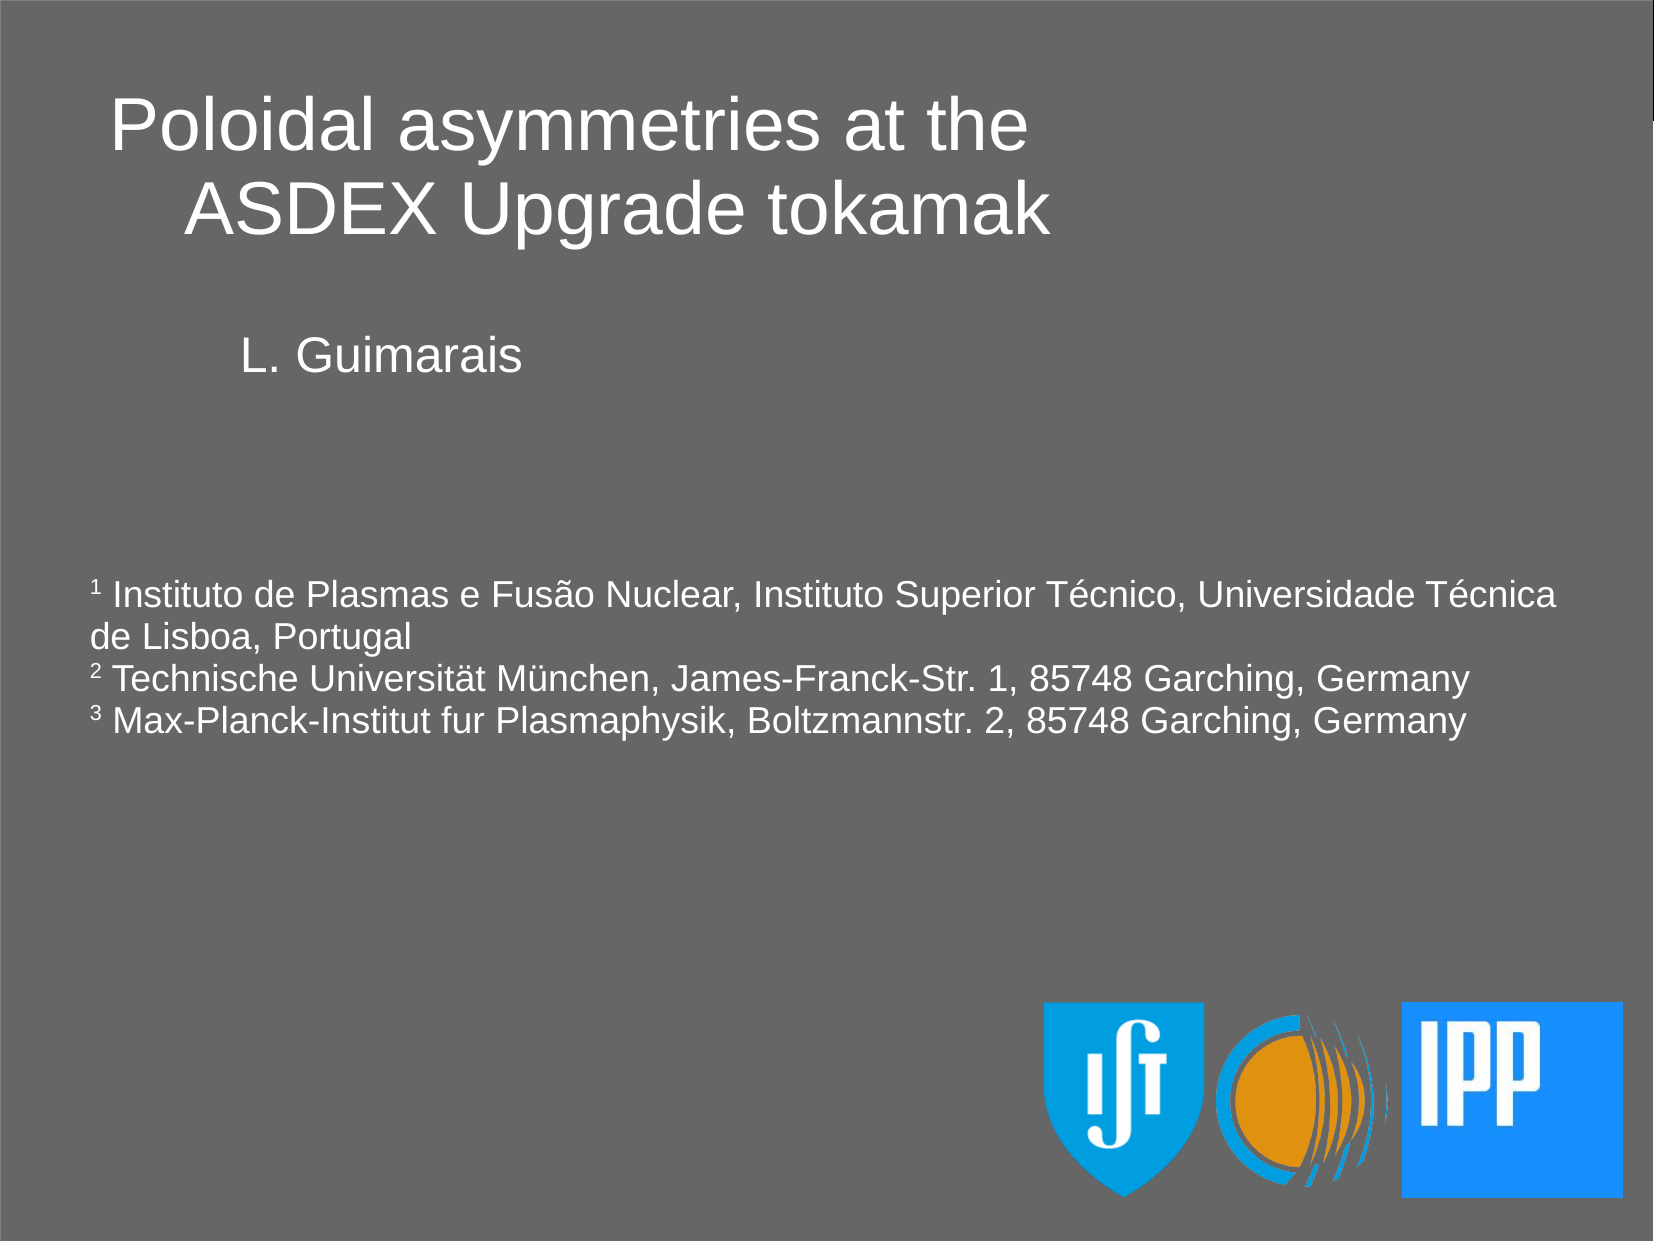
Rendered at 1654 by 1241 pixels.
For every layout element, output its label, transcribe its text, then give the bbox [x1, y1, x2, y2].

picture [1139, 1054, 1166, 1114]
text_box [0, 0, 1653, 1241]
text_box 1 Instituto de Plasmas e Fusão Nuclear, Instituto Superior Técnico, Universidade Técnica de Lisboa, Portugal 2 Technische Universität München, James-Franck-Str. 1, 85748 Garching, Germany 3 Max-Planck-Institut fur Plasmaphysik, Boltzmannstr. 2, 85748 Garching, Germany [75, 565, 1613, 795]
picture [1088, 1020, 1159, 1148]
picture [1043, 1095, 1122, 1198]
picture [1402, 1002, 1623, 1198]
picture [1088, 1054, 1102, 1114]
text_box Poloidal asymmetries at the ASDEX Upgrade tokamak [94, 75, 1651, 258]
picture [1125, 1002, 1400, 1198]
text_box L. Guimarais [225, 319, 676, 391]
